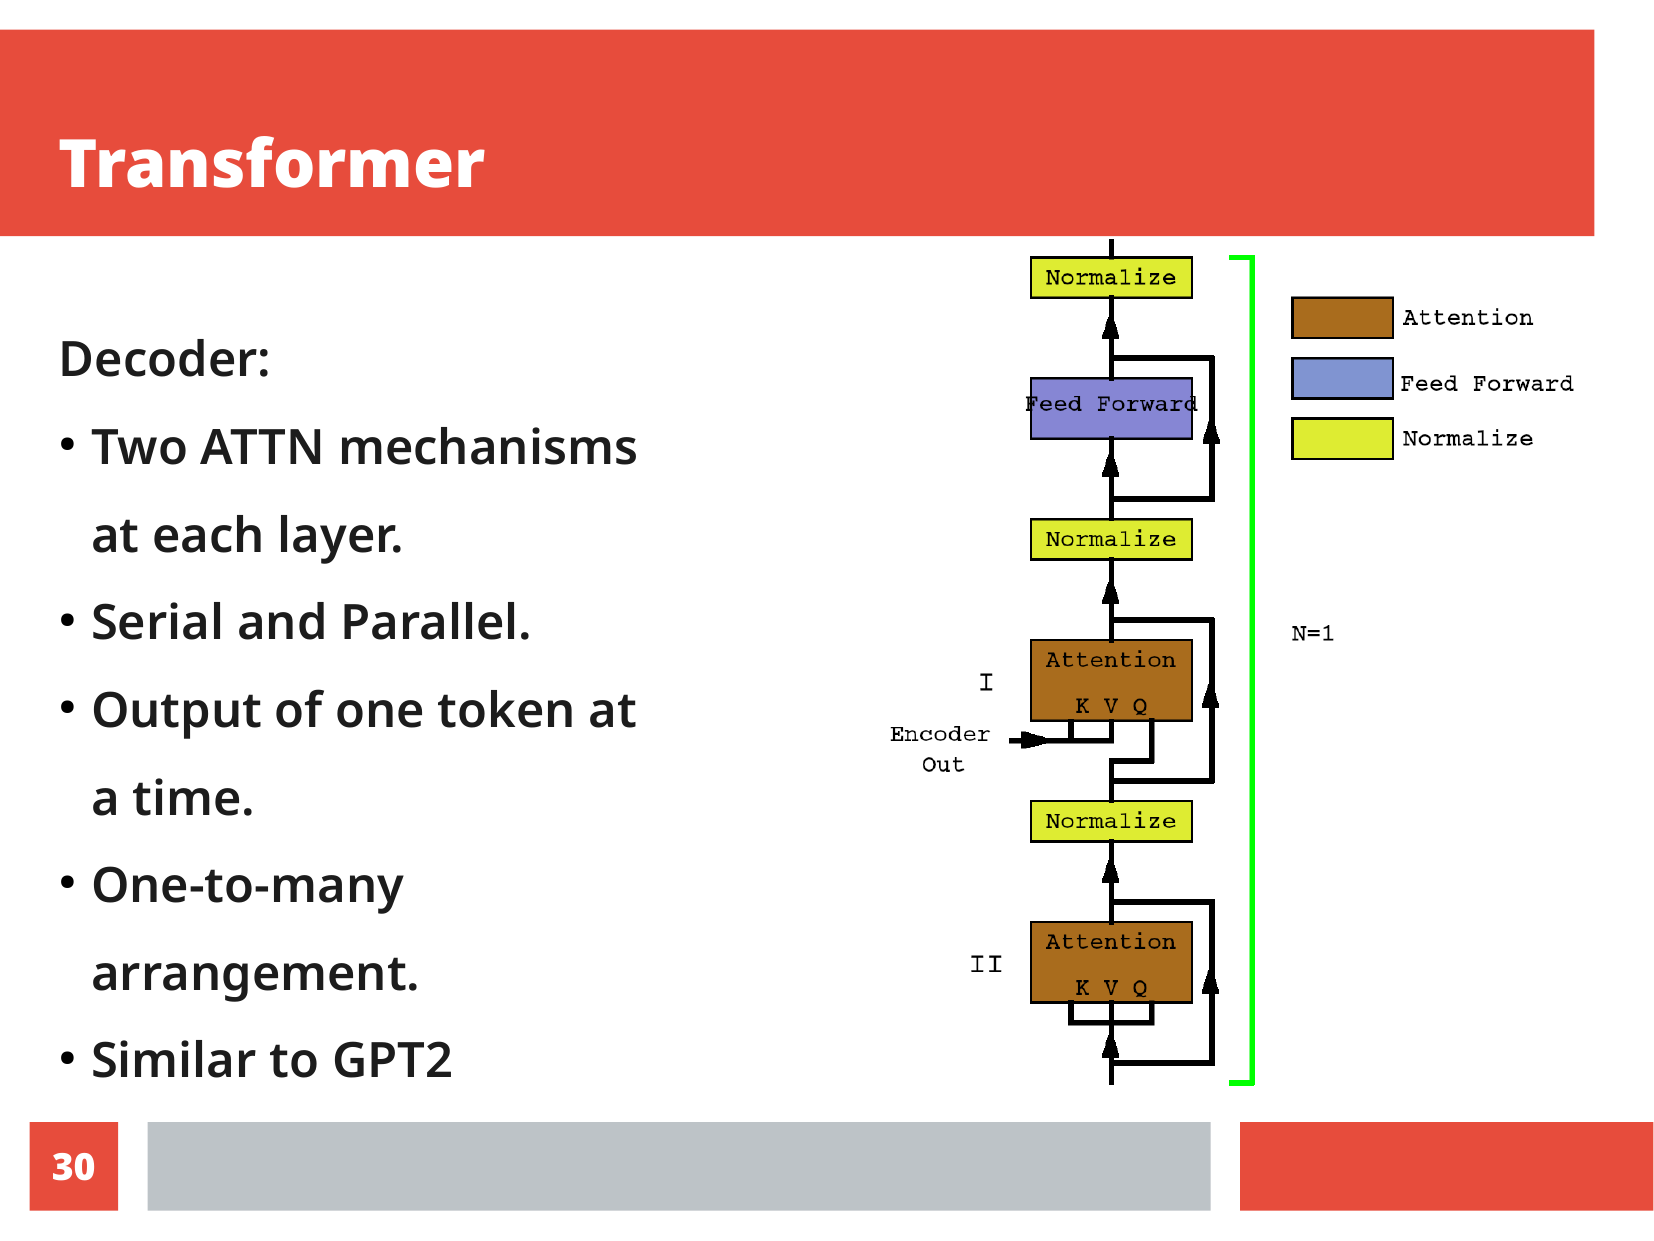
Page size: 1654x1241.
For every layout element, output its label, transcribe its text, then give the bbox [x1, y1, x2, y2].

list Decoder: Two ATTN mechanisms at each layer. Serial and Parallel. Output of one token at a time. One-to-many arrangement. Similar to GPT2 [59, 324, 825, 1093]
picture [825, 239, 1591, 1104]
title Transformer [59, 59, 1595, 207]
